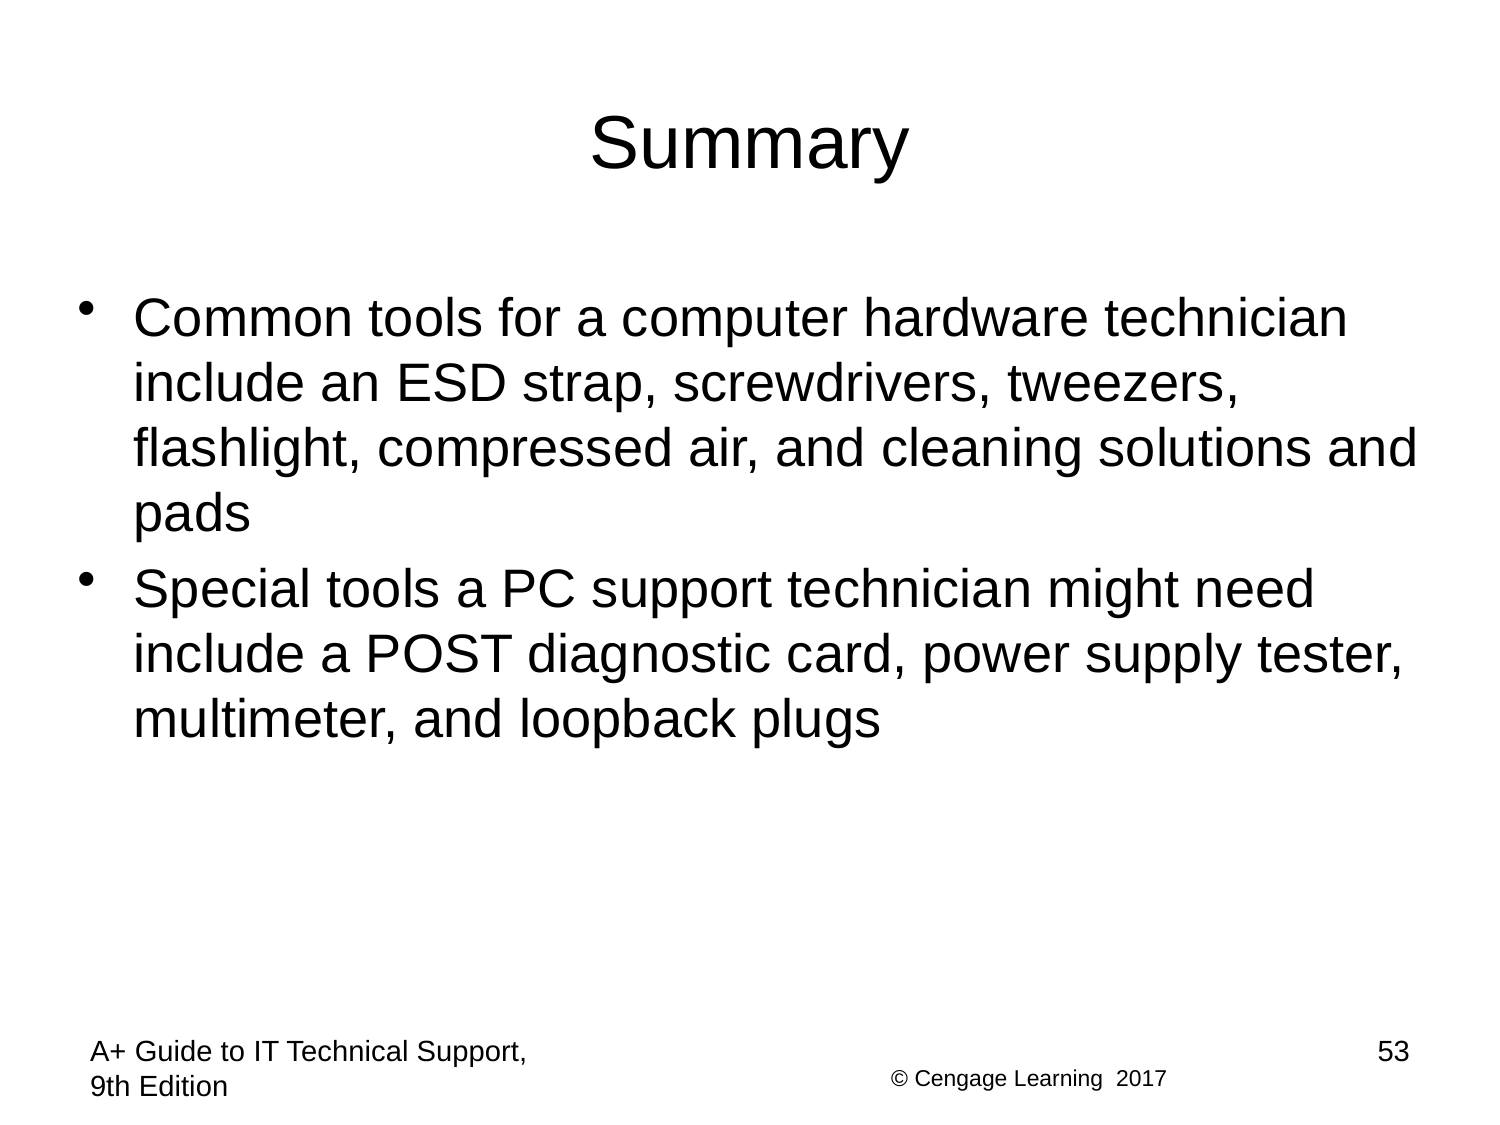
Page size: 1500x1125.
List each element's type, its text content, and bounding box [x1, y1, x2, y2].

slide_number <number> [1312, 1024, 1425, 1103]
list Common tools for a computer hardware technician include an ESD strap, screwdrivers, tweezers, flashlight, compressed air, and cleaning solutions and pads Special tools a PC support technician might need include a POST diagnostic card, power supply tester, multimeter, and loopback plugs [62, 275, 1450, 1025]
title Summary [75, 45, 1425, 233]
footer A+ Guide to IT Technical Support, 9th Edition [75, 1025, 588, 1103]
